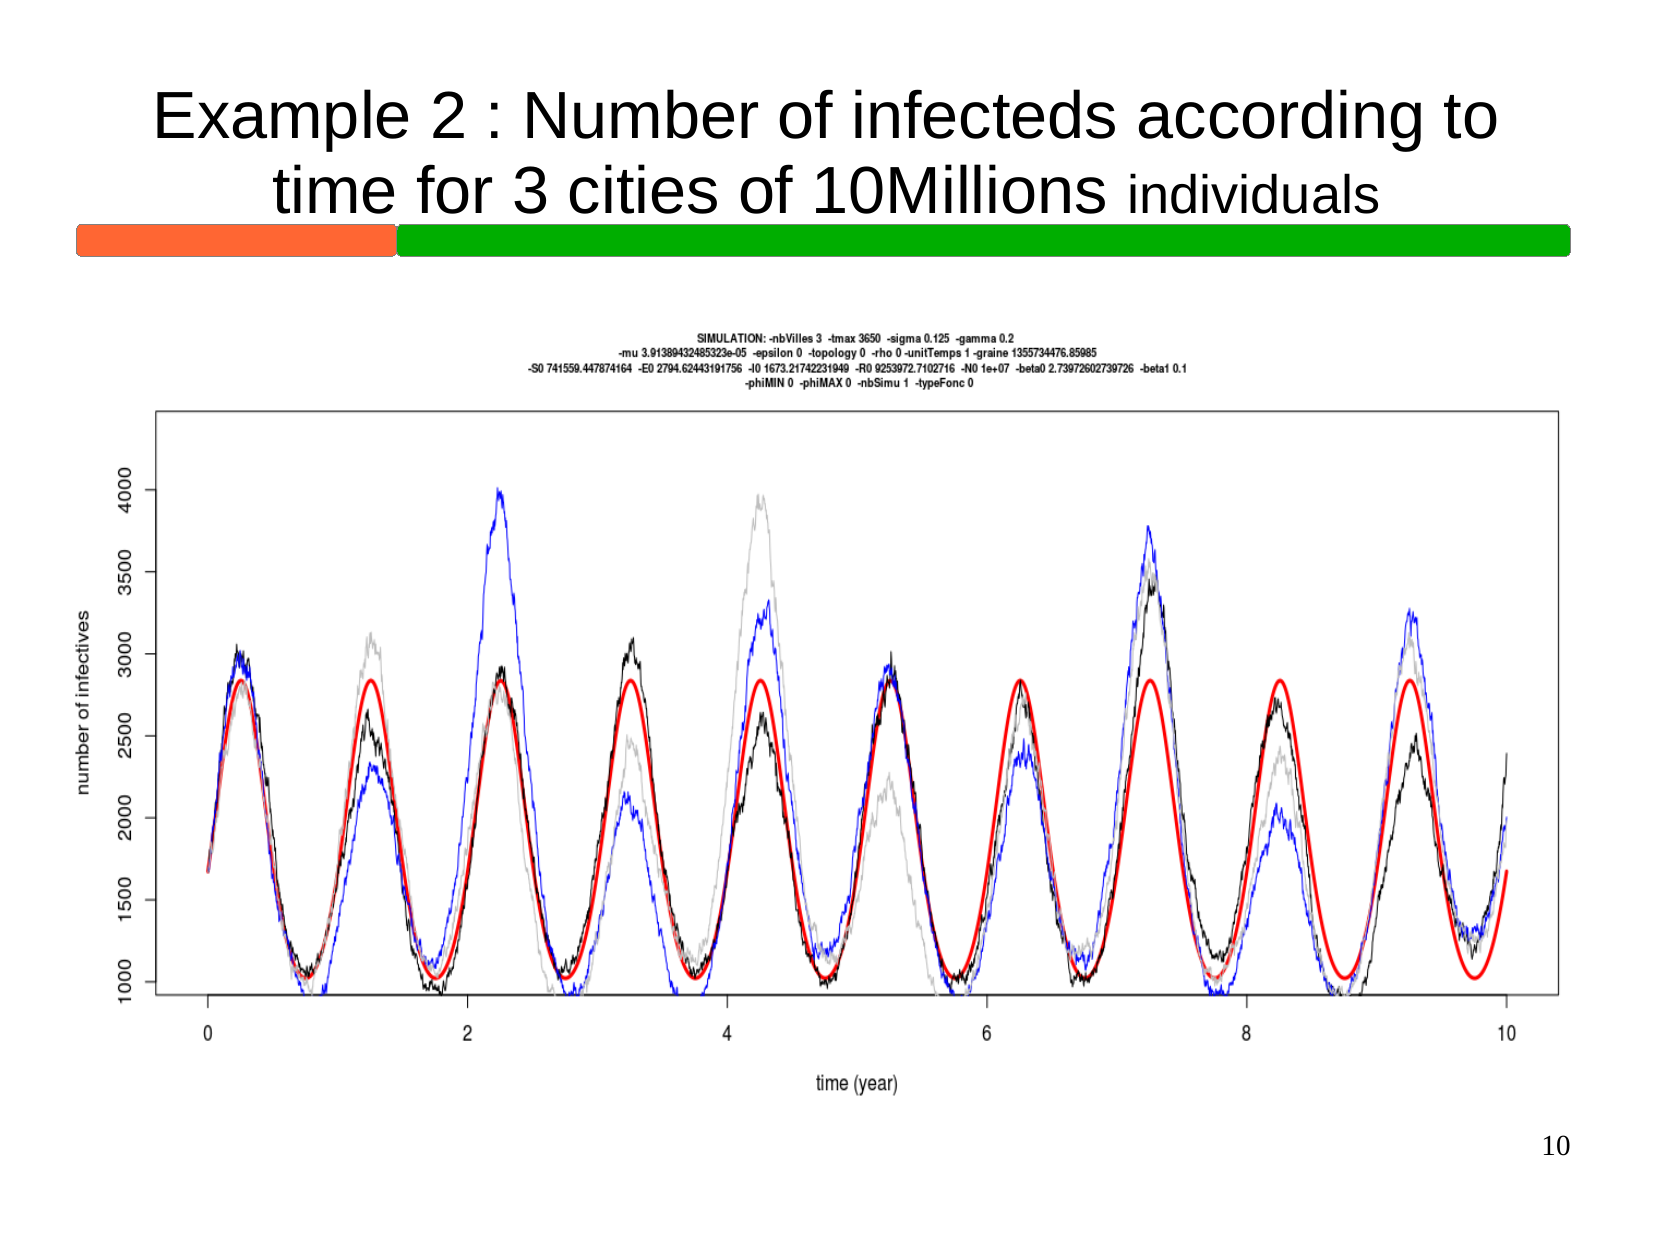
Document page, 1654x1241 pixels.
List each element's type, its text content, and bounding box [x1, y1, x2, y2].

picture [70, 318, 1583, 1110]
text_box [76, 224, 1571, 257]
title Example 2 : Number of infecteds according to time for 3 cities of 10Millions individuals [82, 49, 1571, 227]
